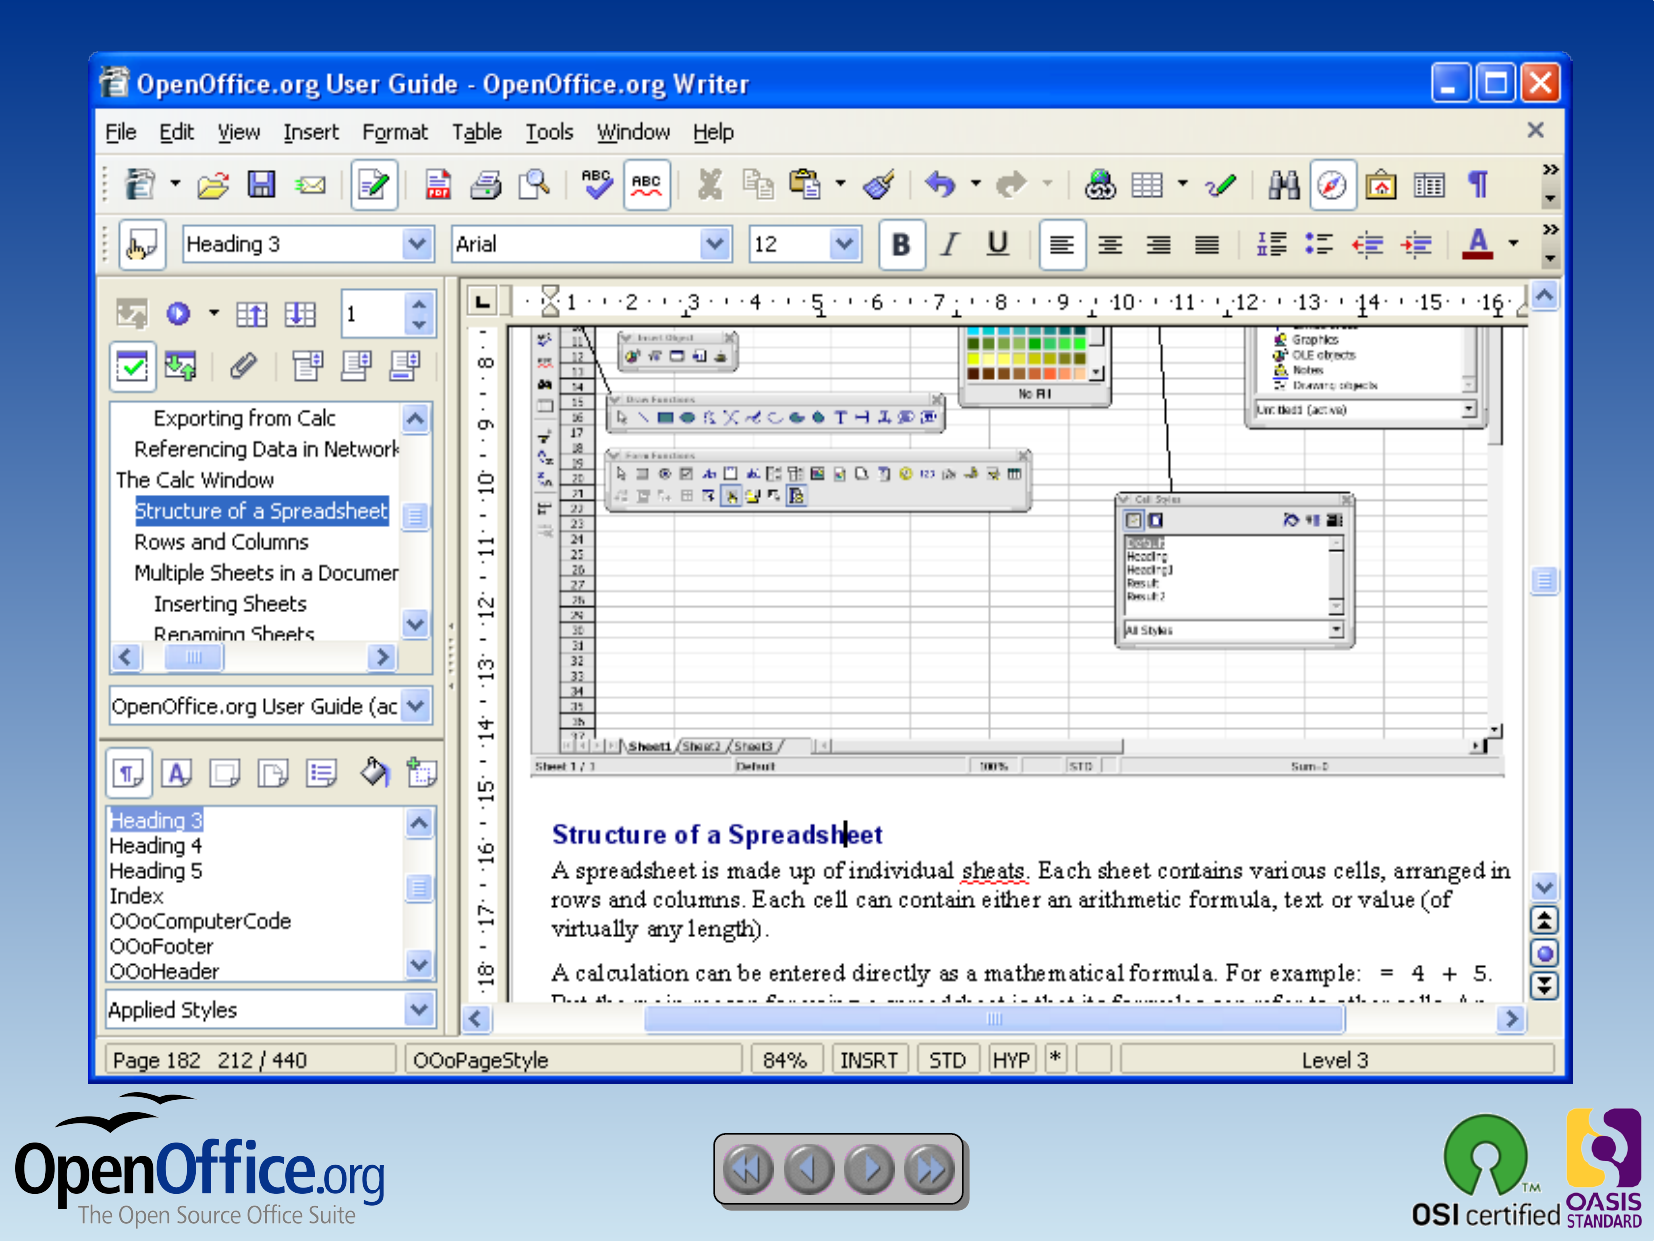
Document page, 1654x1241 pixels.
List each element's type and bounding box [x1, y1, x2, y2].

text_box [714, 1133, 963, 1204]
picture [1405, 1102, 1654, 1238]
picture [15, 1092, 384, 1229]
picture [904, 1144, 955, 1195]
picture [844, 1144, 895, 1195]
picture [784, 1144, 835, 1195]
picture [723, 1144, 774, 1195]
picture [88, 51, 1573, 1084]
